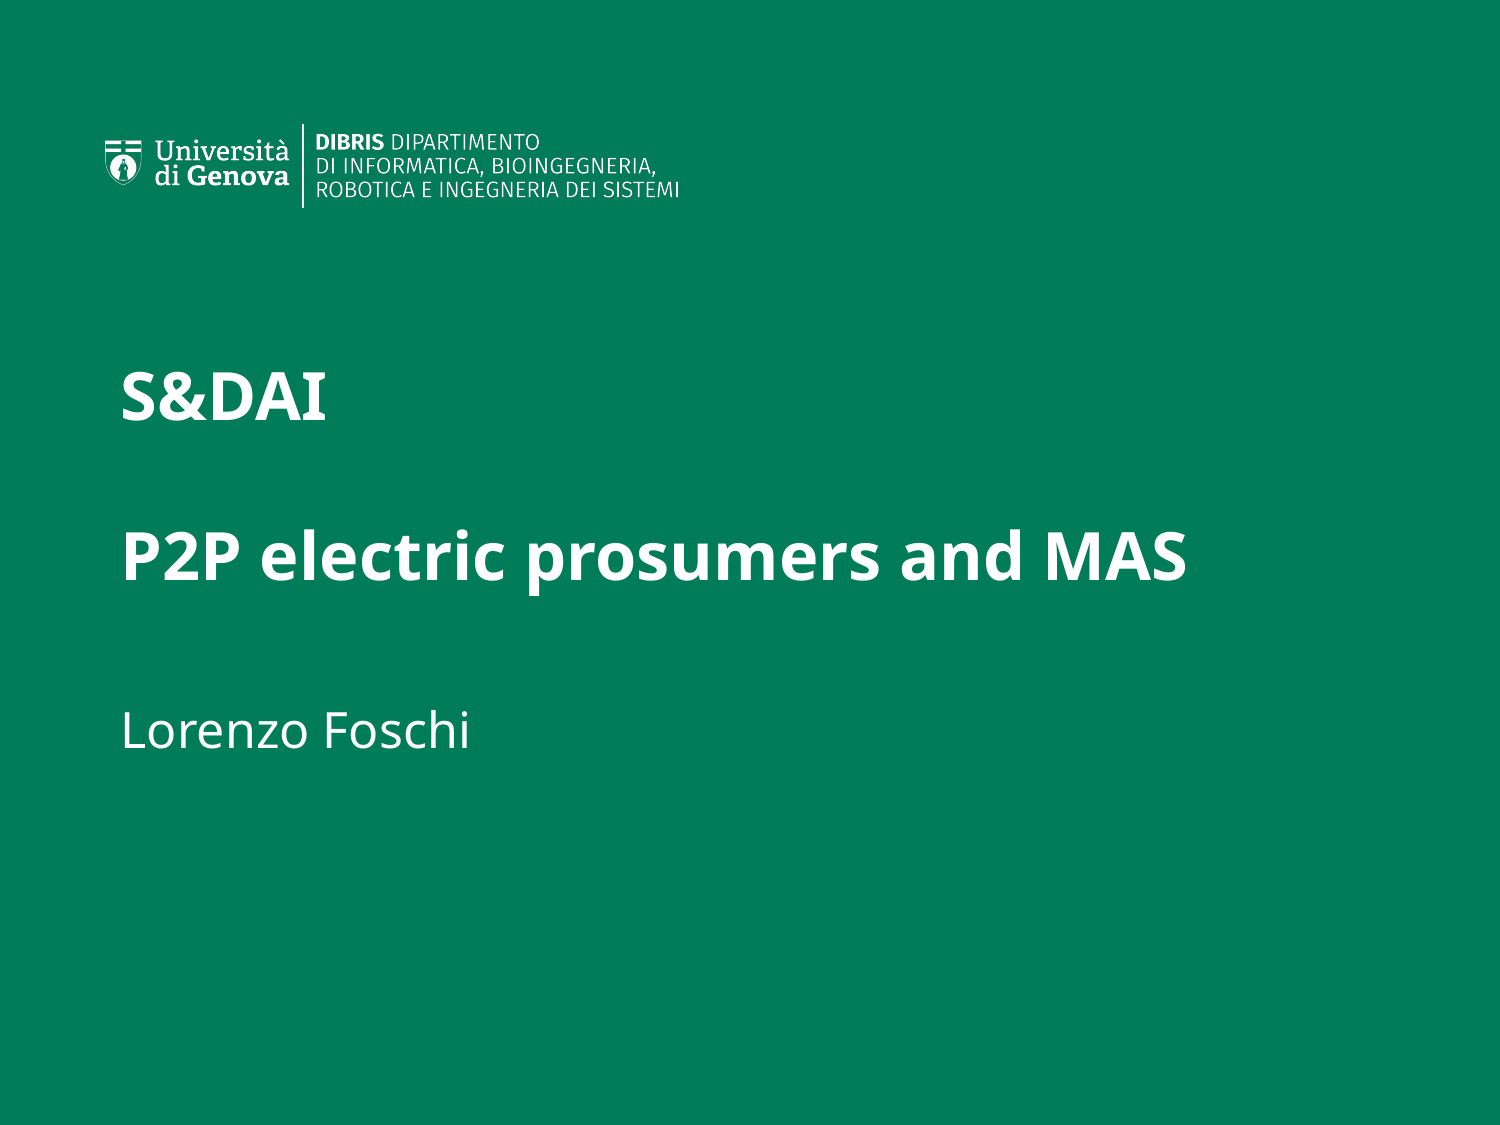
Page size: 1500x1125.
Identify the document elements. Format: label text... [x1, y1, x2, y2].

picture [105, 124, 678, 208]
list Lorenzo Foschi [105, 671, 1390, 794]
title S&DAI P2P electric prosumers and MAS [105, 264, 1390, 609]
